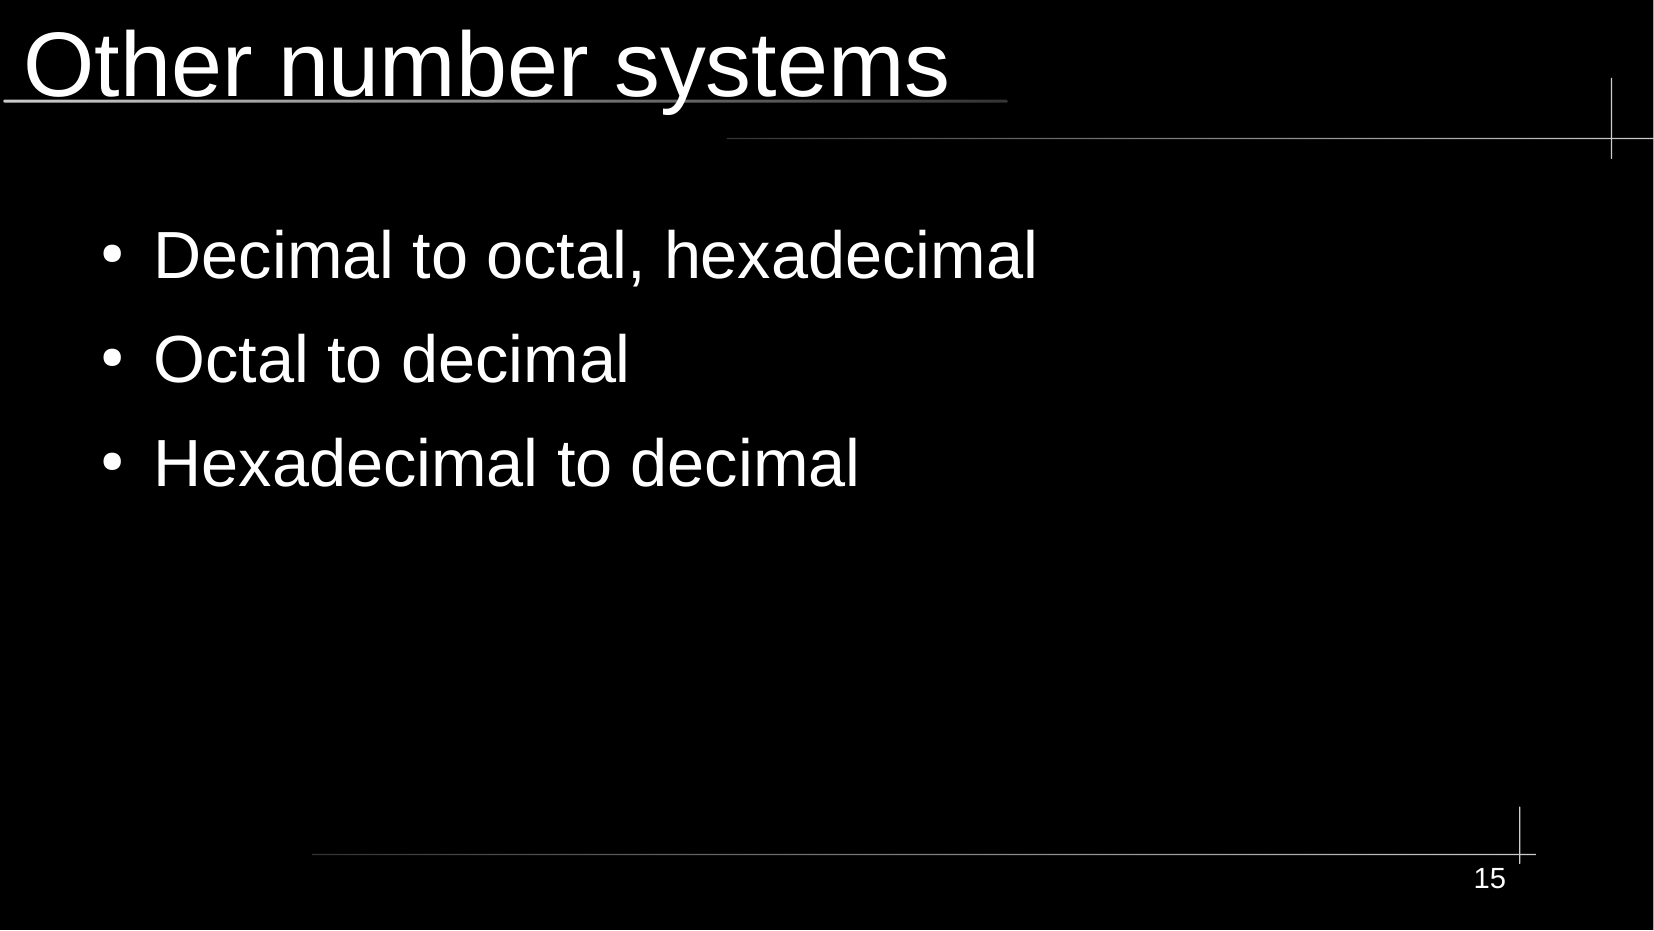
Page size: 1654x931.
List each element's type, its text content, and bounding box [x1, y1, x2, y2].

title Other number systems [23, 11, 1589, 119]
list Decimal to octal, hexadecimal Octal to decimal Hexadecimal to decimal [82, 217, 1571, 758]
